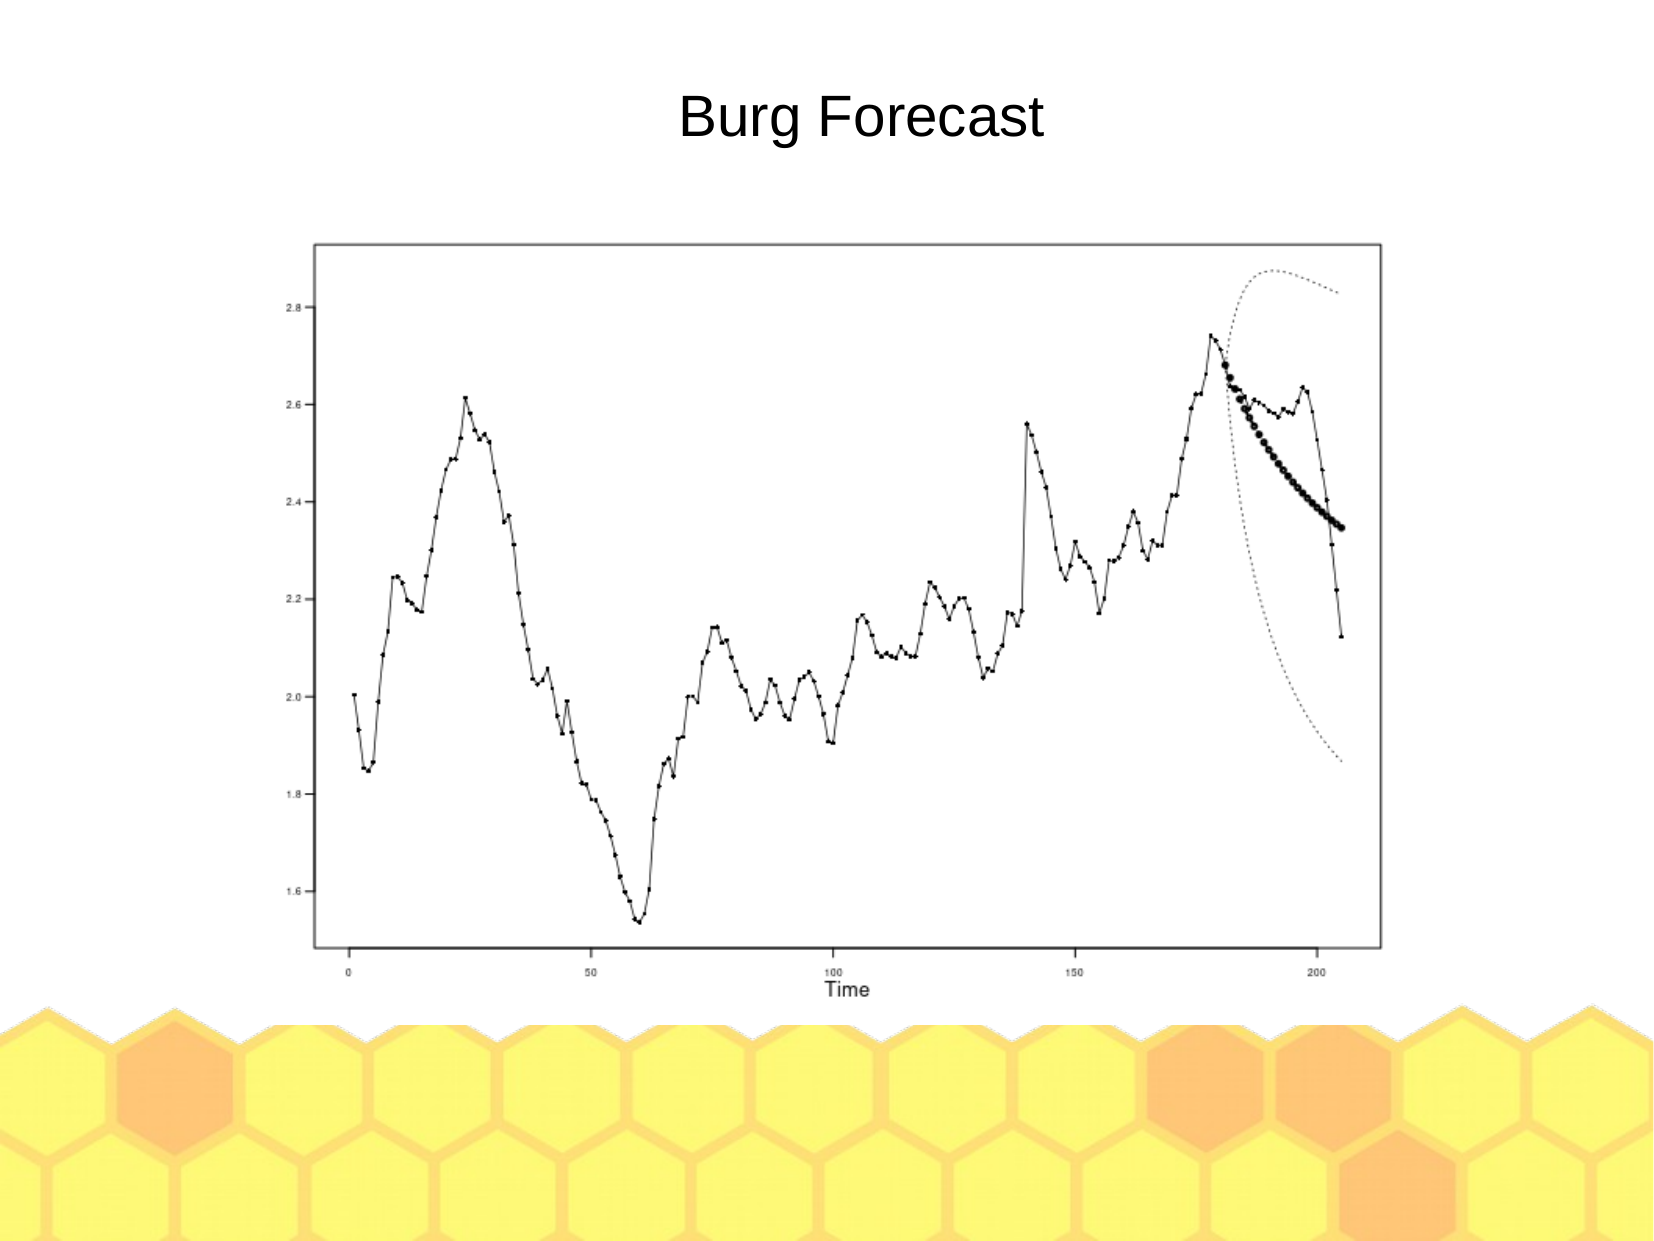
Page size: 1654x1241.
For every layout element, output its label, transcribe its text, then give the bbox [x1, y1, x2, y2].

picture [0, 229, 1654, 1241]
title Burg Forecast [82, 50, 1571, 181]
